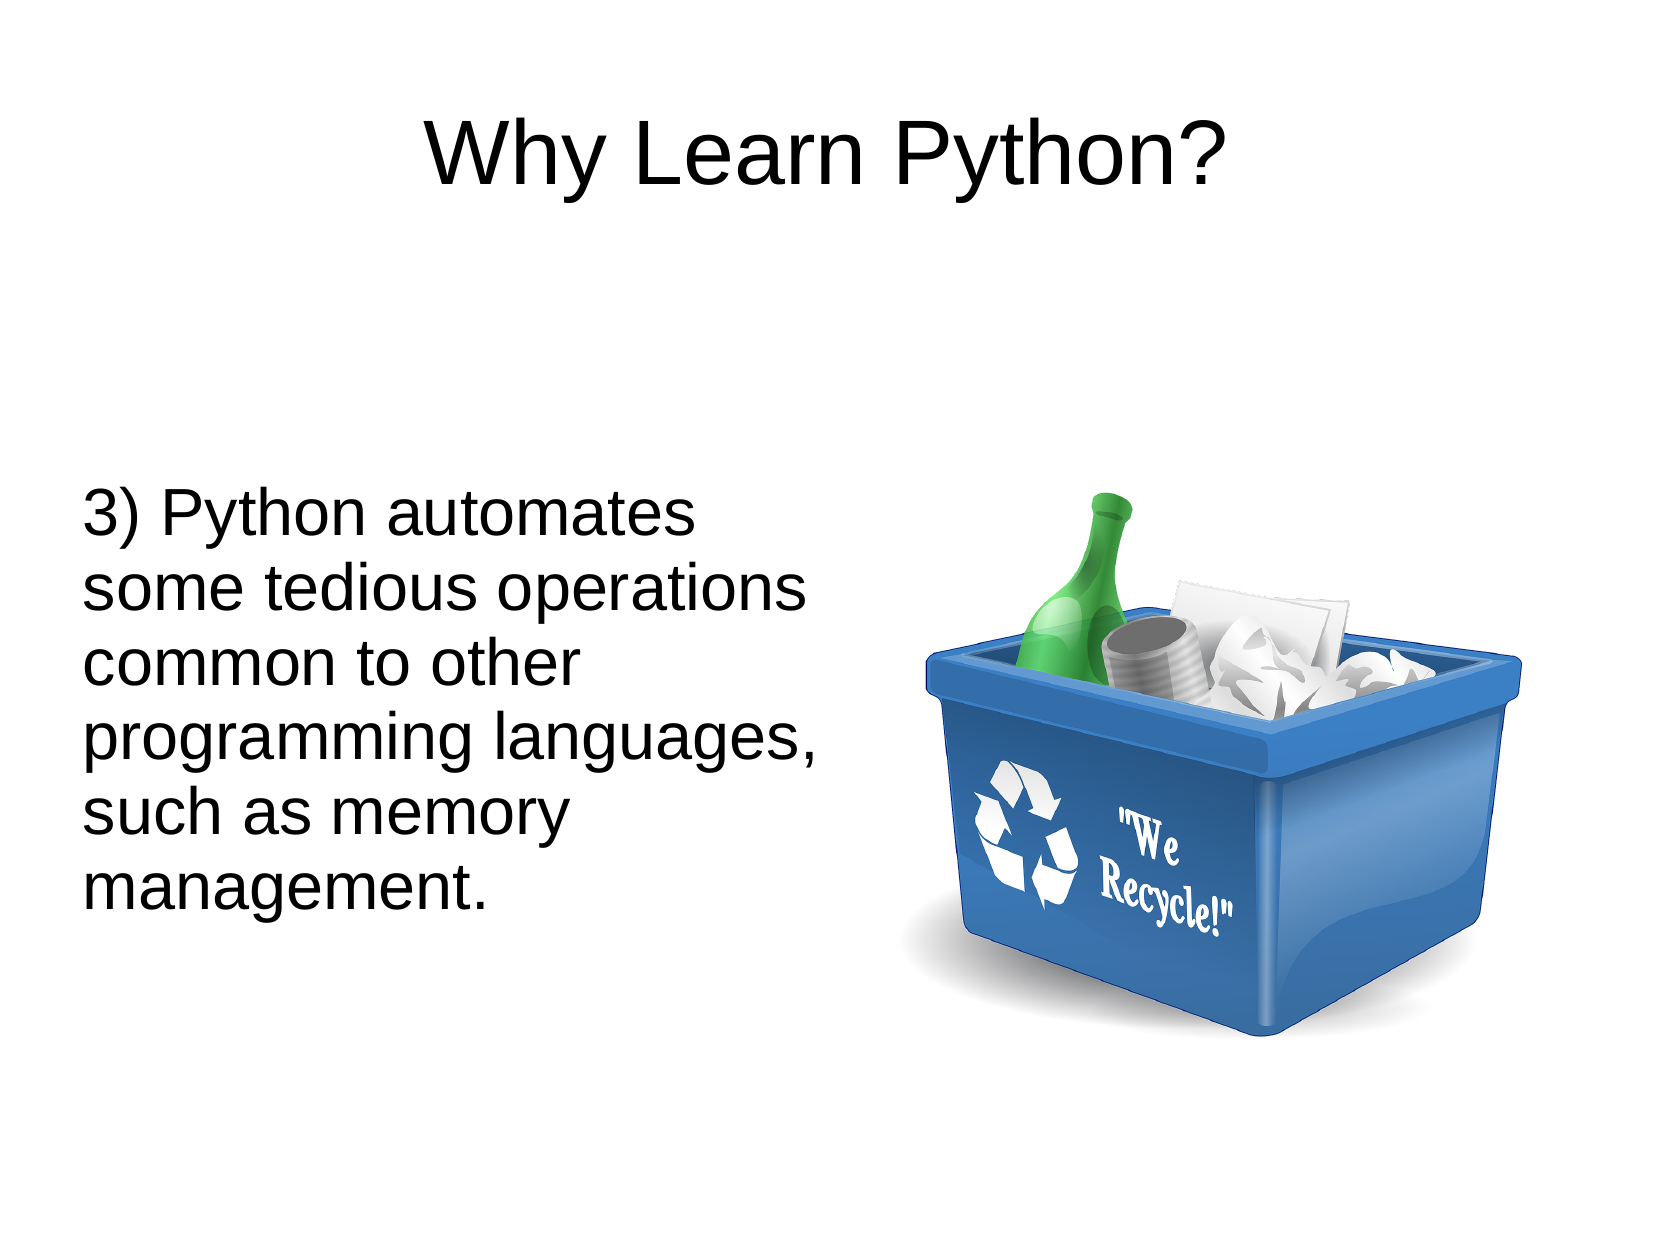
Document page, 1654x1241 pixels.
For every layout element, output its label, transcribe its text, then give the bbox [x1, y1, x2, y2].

picture [897, 366, 1522, 1040]
title Why Learn Python? [82, 49, 1571, 257]
subtitle 3) Python automates some tedious operations common to other programming languages, such as memory management. [82, 288, 1571, 1111]
